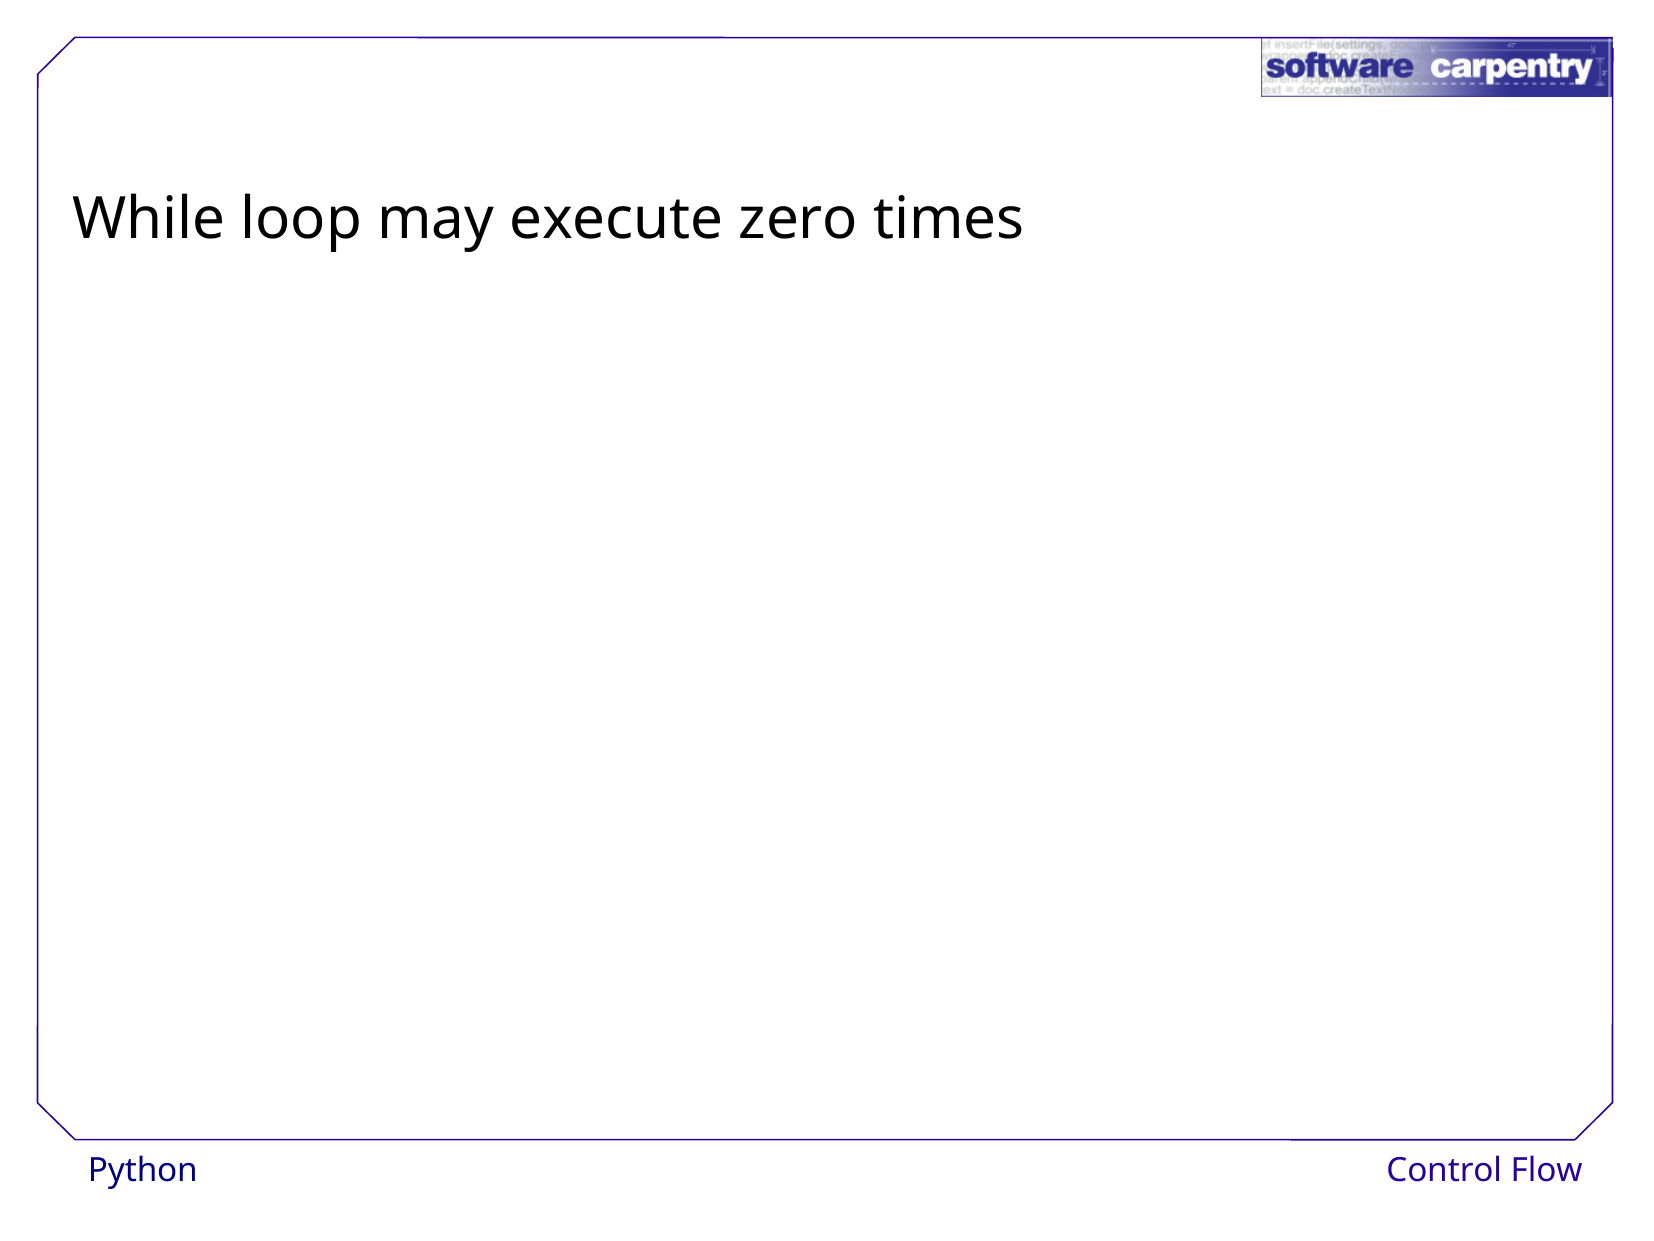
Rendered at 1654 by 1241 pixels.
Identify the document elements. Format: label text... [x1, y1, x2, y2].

picture [1261, 39, 1613, 97]
text_box While loop may execute zero times [57, 138, 1190, 259]
